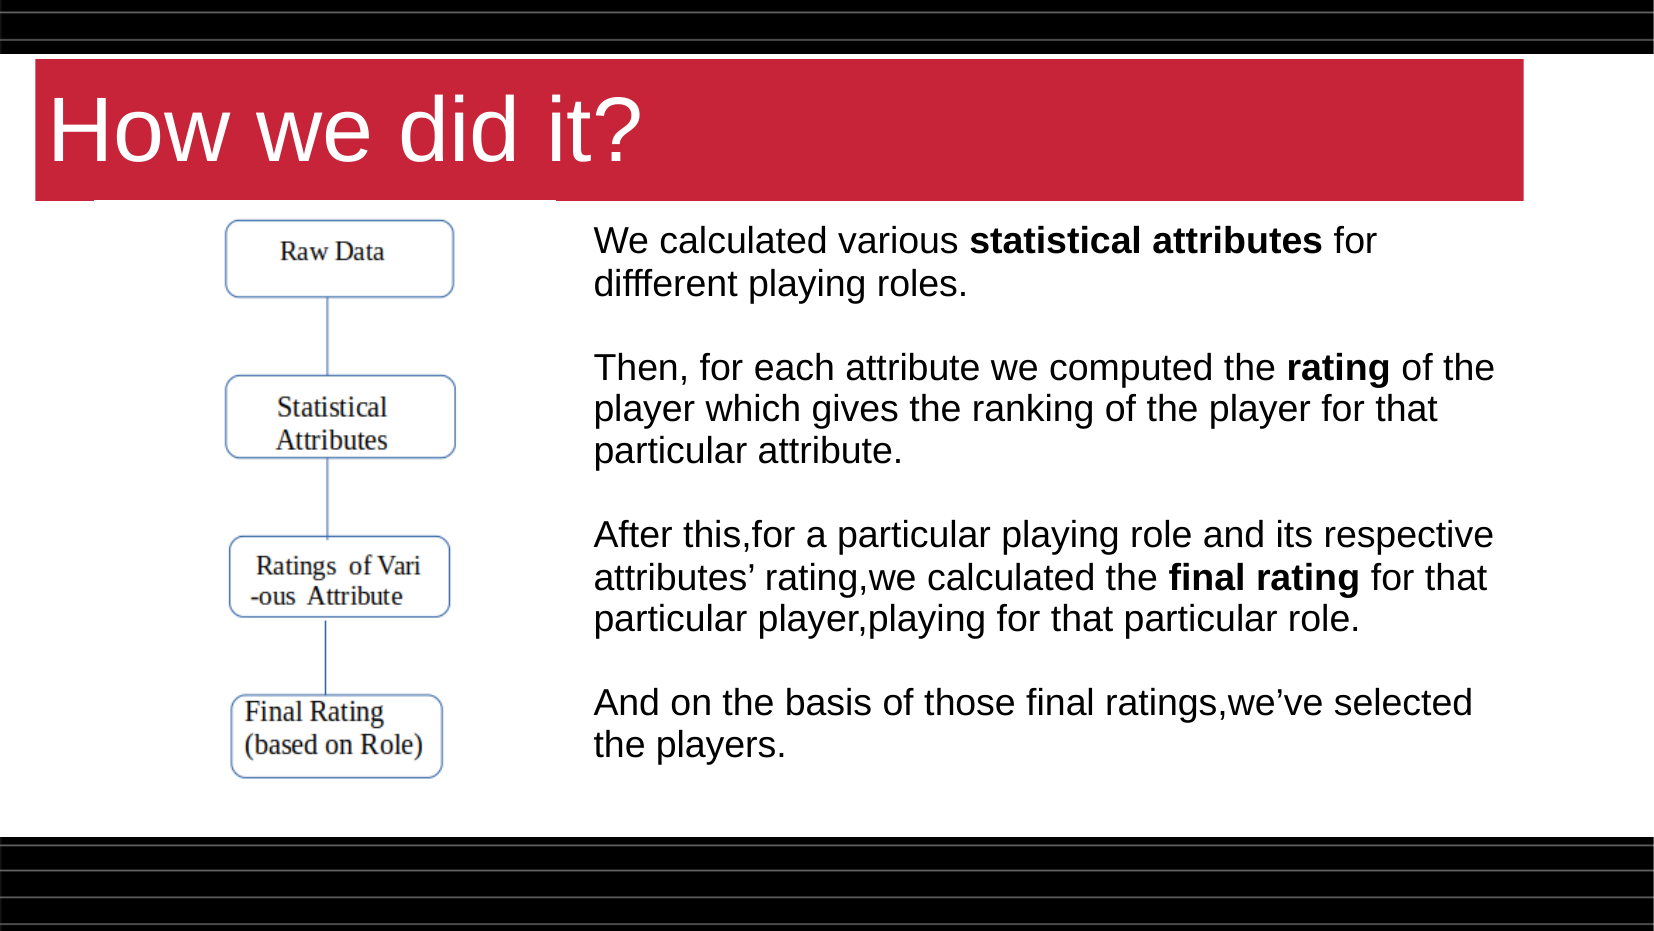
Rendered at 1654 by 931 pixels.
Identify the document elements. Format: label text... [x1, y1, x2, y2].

picture [94, 200, 556, 816]
text_box We calculated various statistical attributes for diffferent playing roles. Then, for each attribute we computed the rating of the player which gives the ranking of the player for that particular attribute. After this,for a particular playing role and its respective attributes’ rating,we calculated the final rating for that particular player,playing for that particular role. And on the basis of those final ratings,we’ve selected the players. [578, 212, 1536, 816]
picture [0, 0, 1654, 54]
picture [0, 837, 1654, 931]
title How we did it? [35, 59, 1524, 201]
